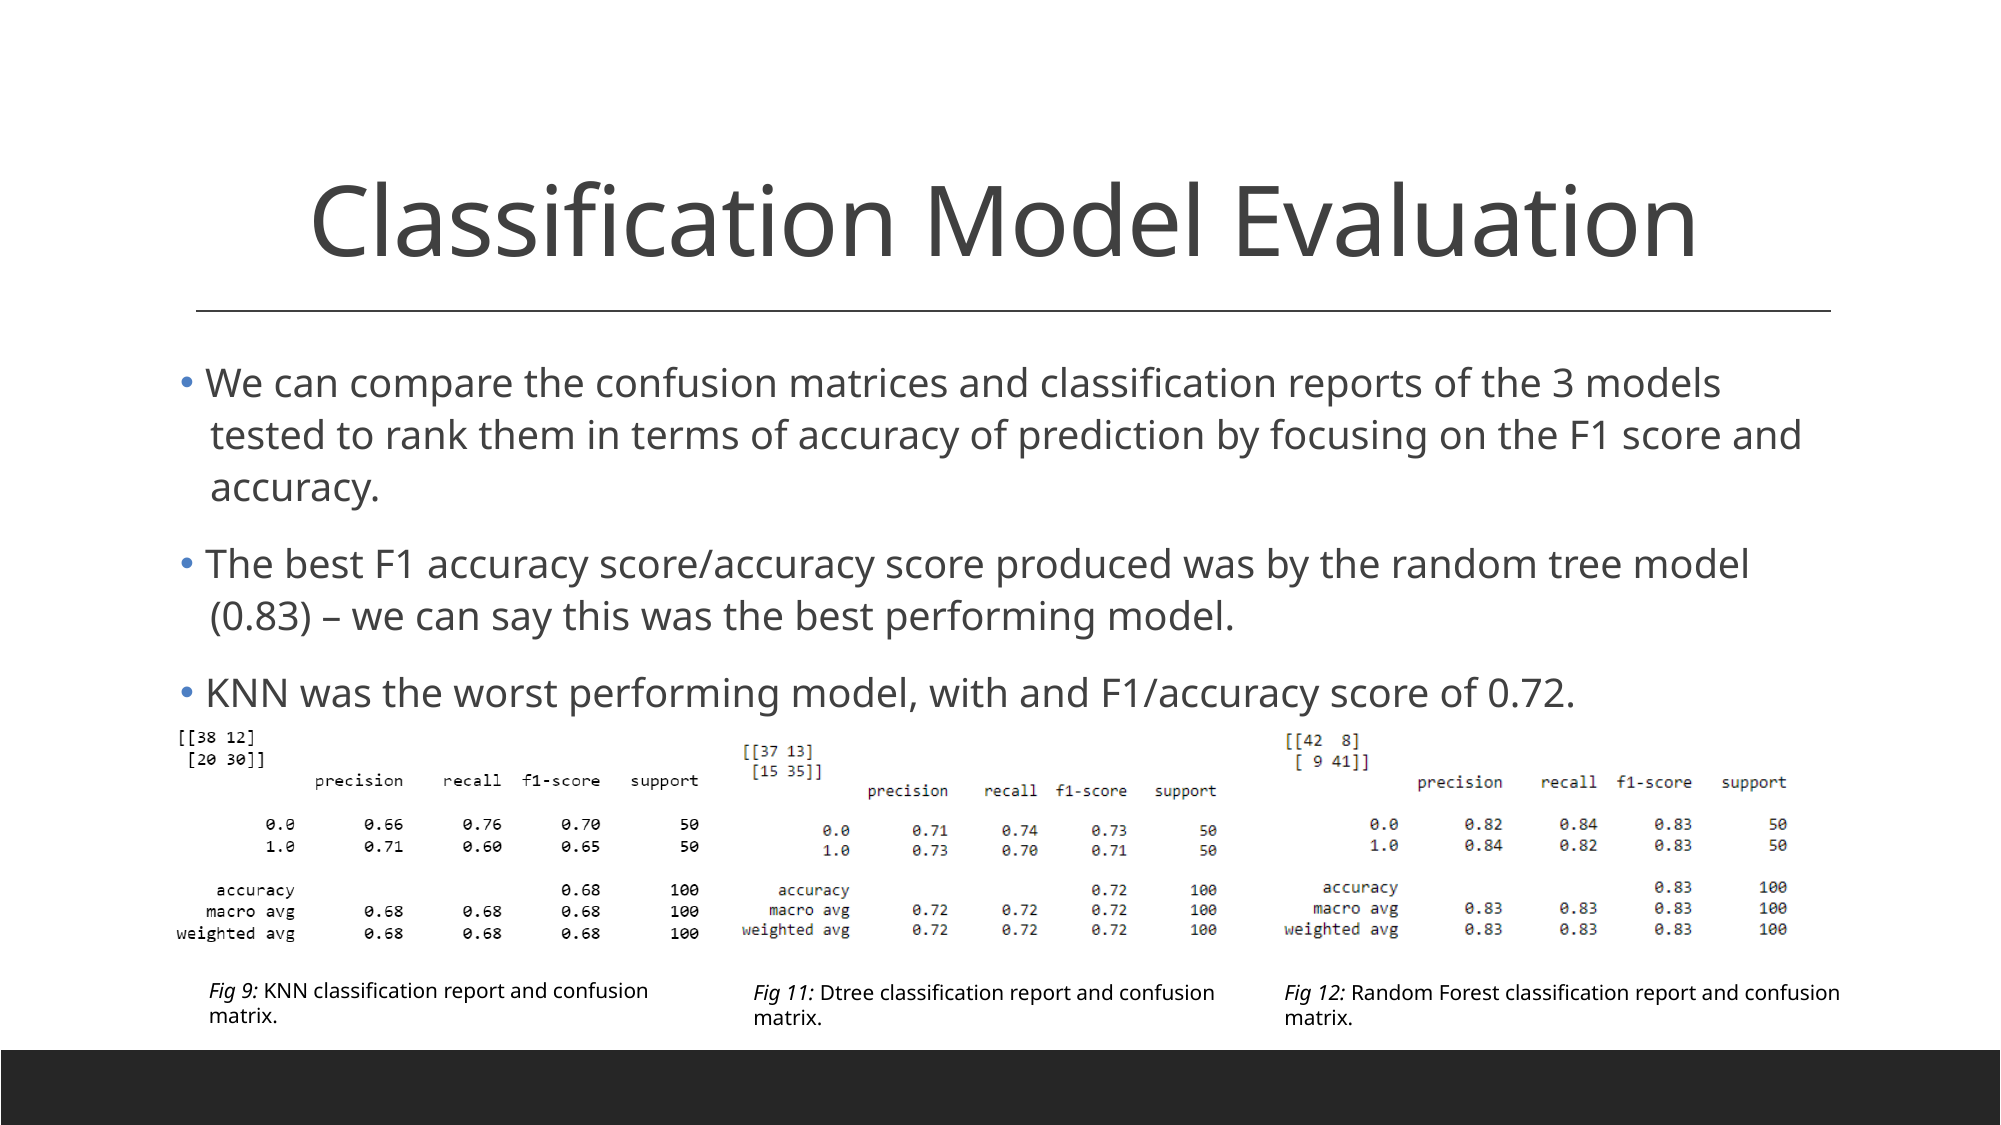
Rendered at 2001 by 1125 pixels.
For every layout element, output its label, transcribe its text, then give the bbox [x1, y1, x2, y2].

picture [165, 721, 719, 959]
text_box Fig 11: Dtree classification report and confusion matrix. [738, 972, 1262, 1013]
picture [727, 739, 1267, 963]
picture [1271, 725, 1807, 972]
text_box Fig 9: KNN classification report and confusion matrix. [193, 970, 718, 1011]
list We can compare the confusion matrices and classification reports of the 3 models tested to rank them in terms of accuracy of prediction by focusing on the F1 score and accuracy. The best F1 accuracy score/accuracy score produced was by the random tree model (0.83) – we can say this was the best performing model. KNN was the worst performing model, with and F1/accuracy score of 0.72. [180, 345, 1831, 963]
title Classification Model Evaluation [180, 47, 1831, 286]
text_box Fig 12: Random Forest classification report and confusion matrix. [1269, 972, 1916, 1013]
